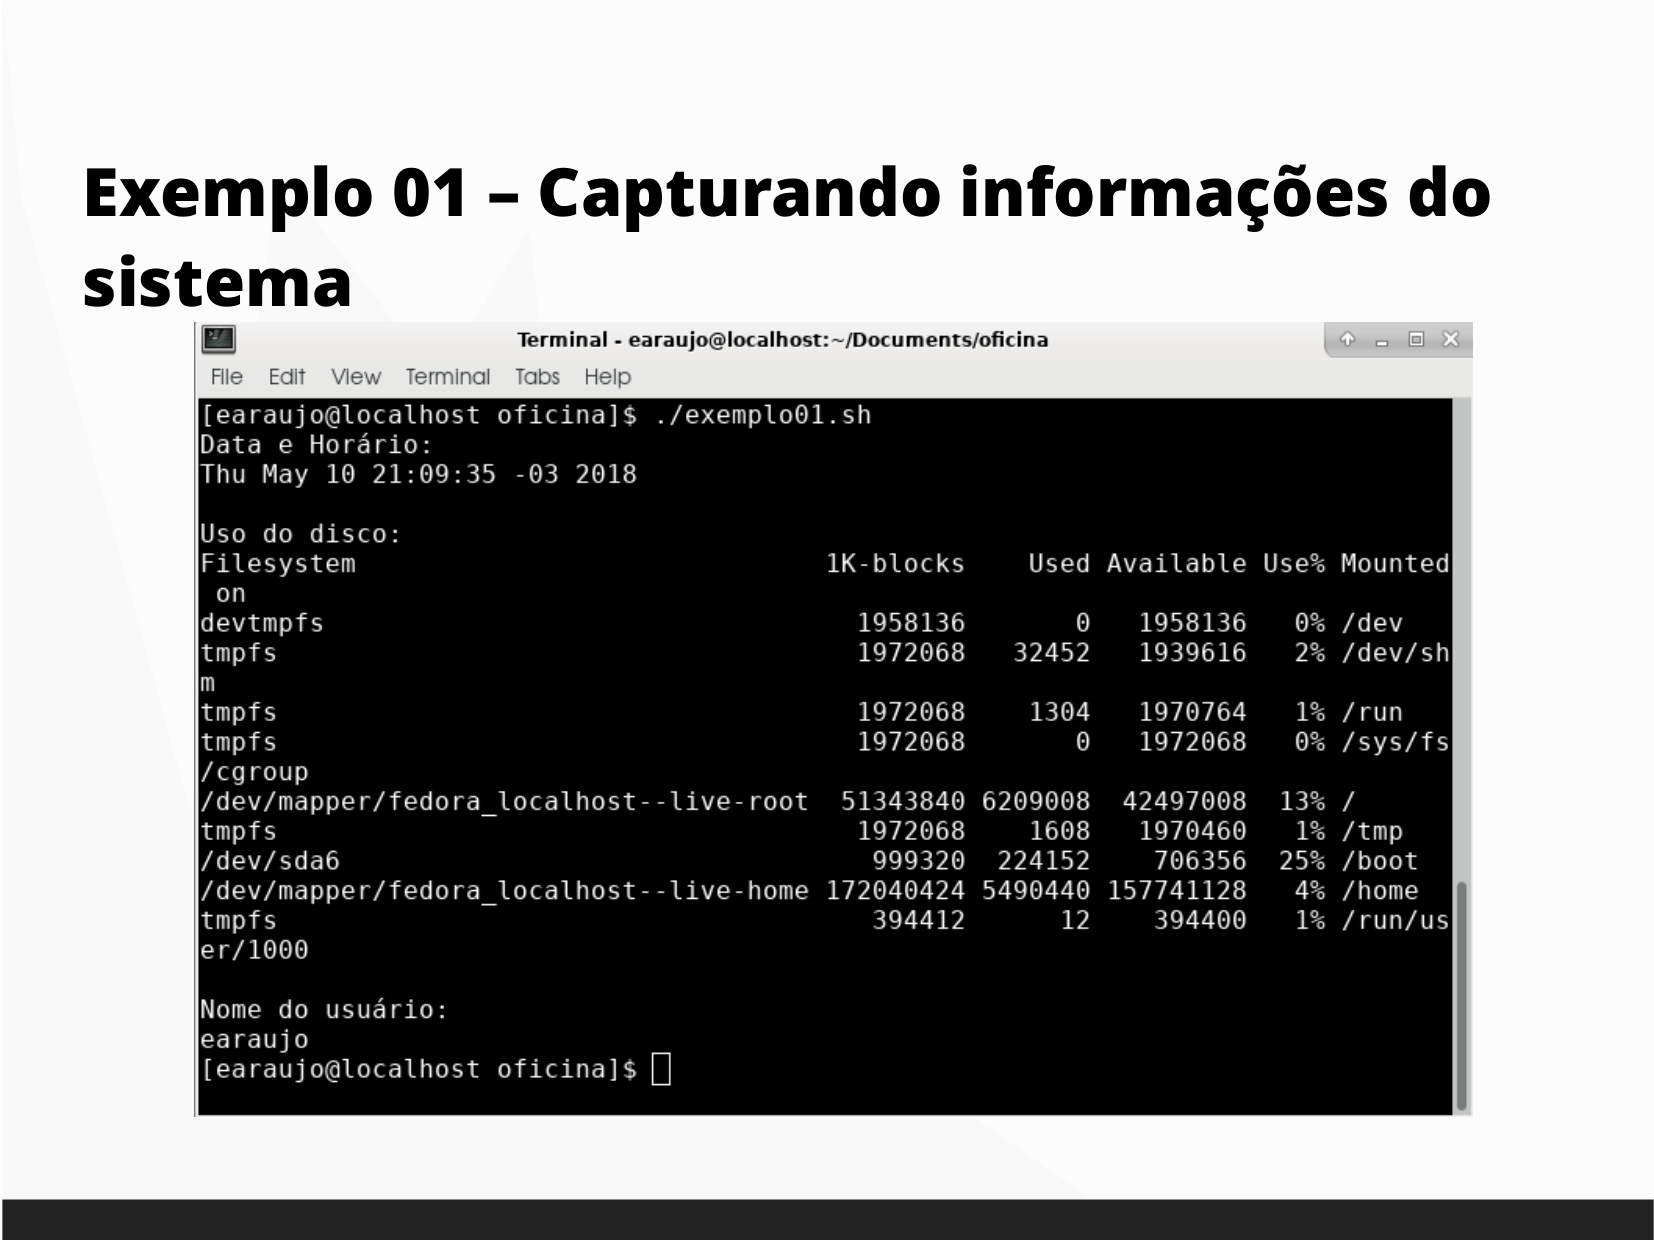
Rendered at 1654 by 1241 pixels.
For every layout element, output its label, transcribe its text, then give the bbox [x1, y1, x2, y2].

title Exemplo 01 – Capturando informações do sistema [82, 132, 1571, 340]
picture [2, 0, 1654, 1241]
